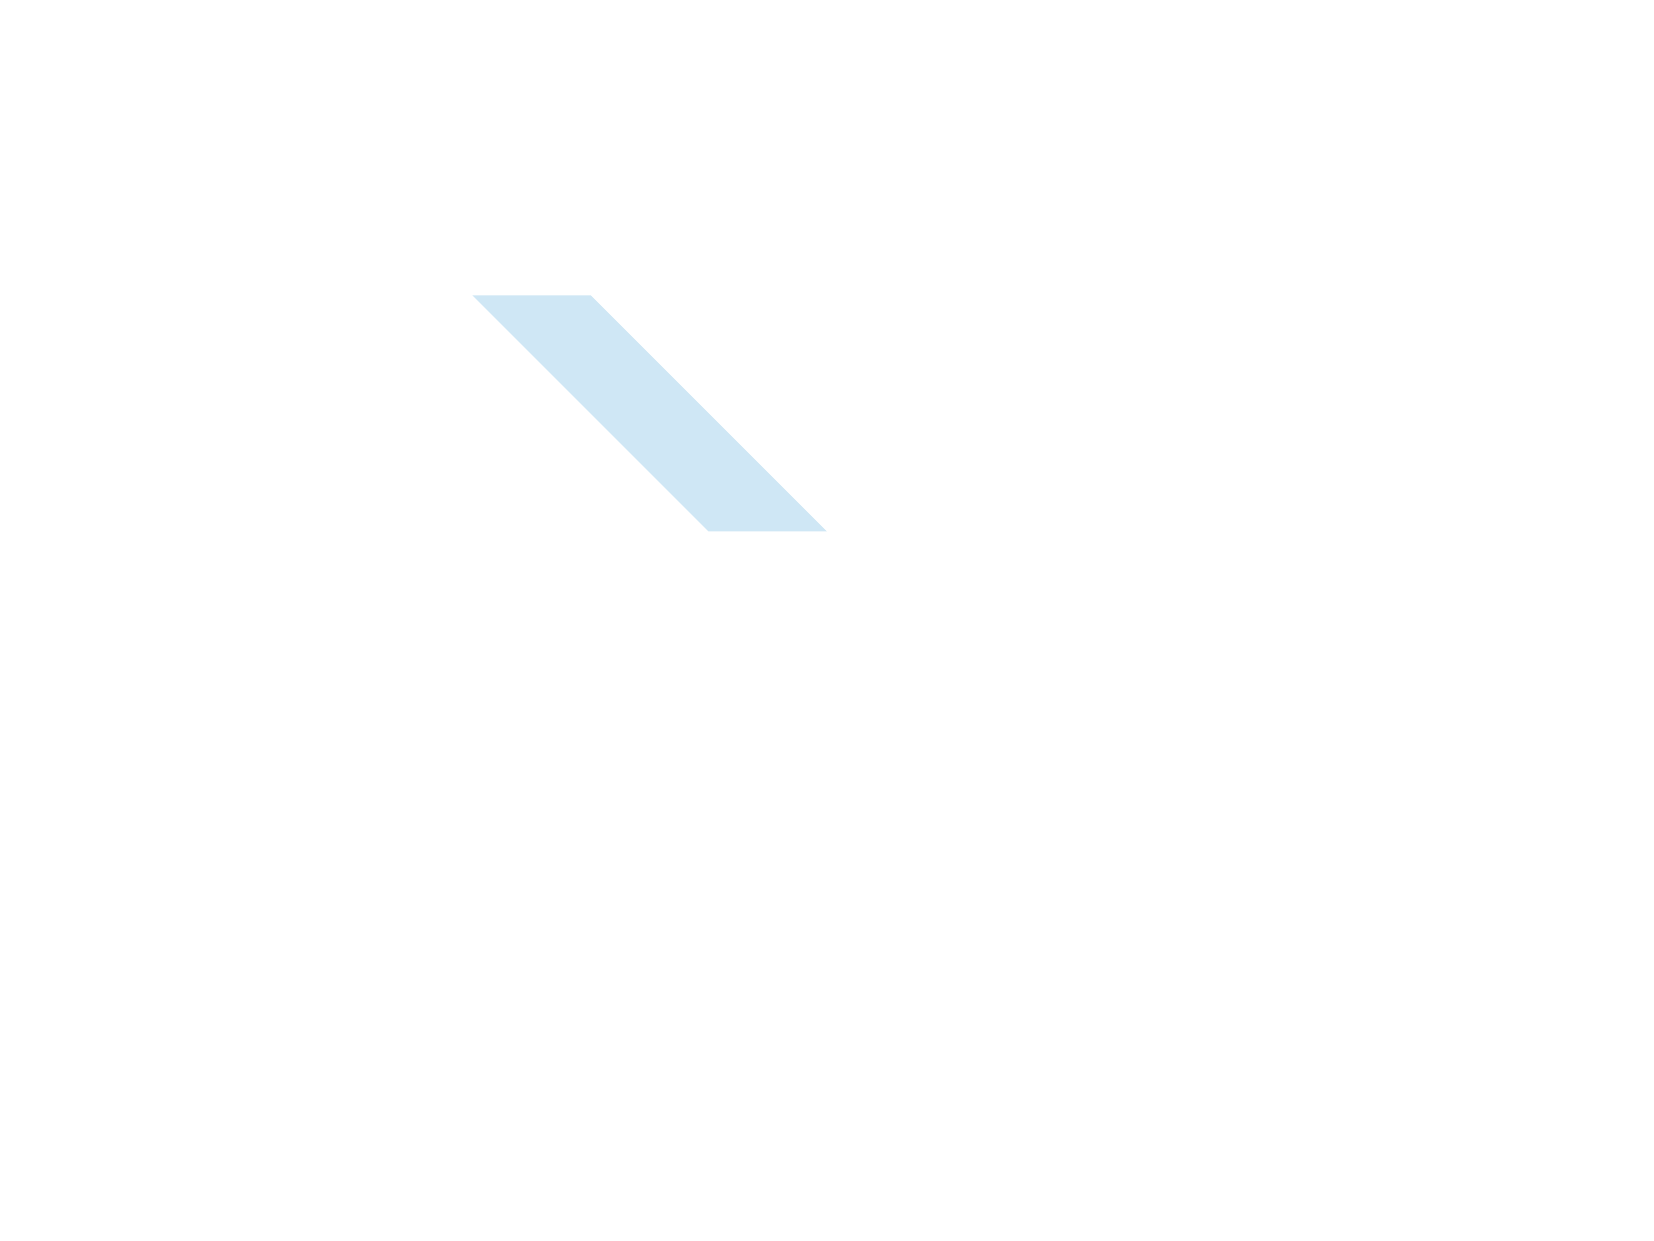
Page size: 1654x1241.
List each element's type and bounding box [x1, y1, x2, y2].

text_box [472, 295, 827, 532]
